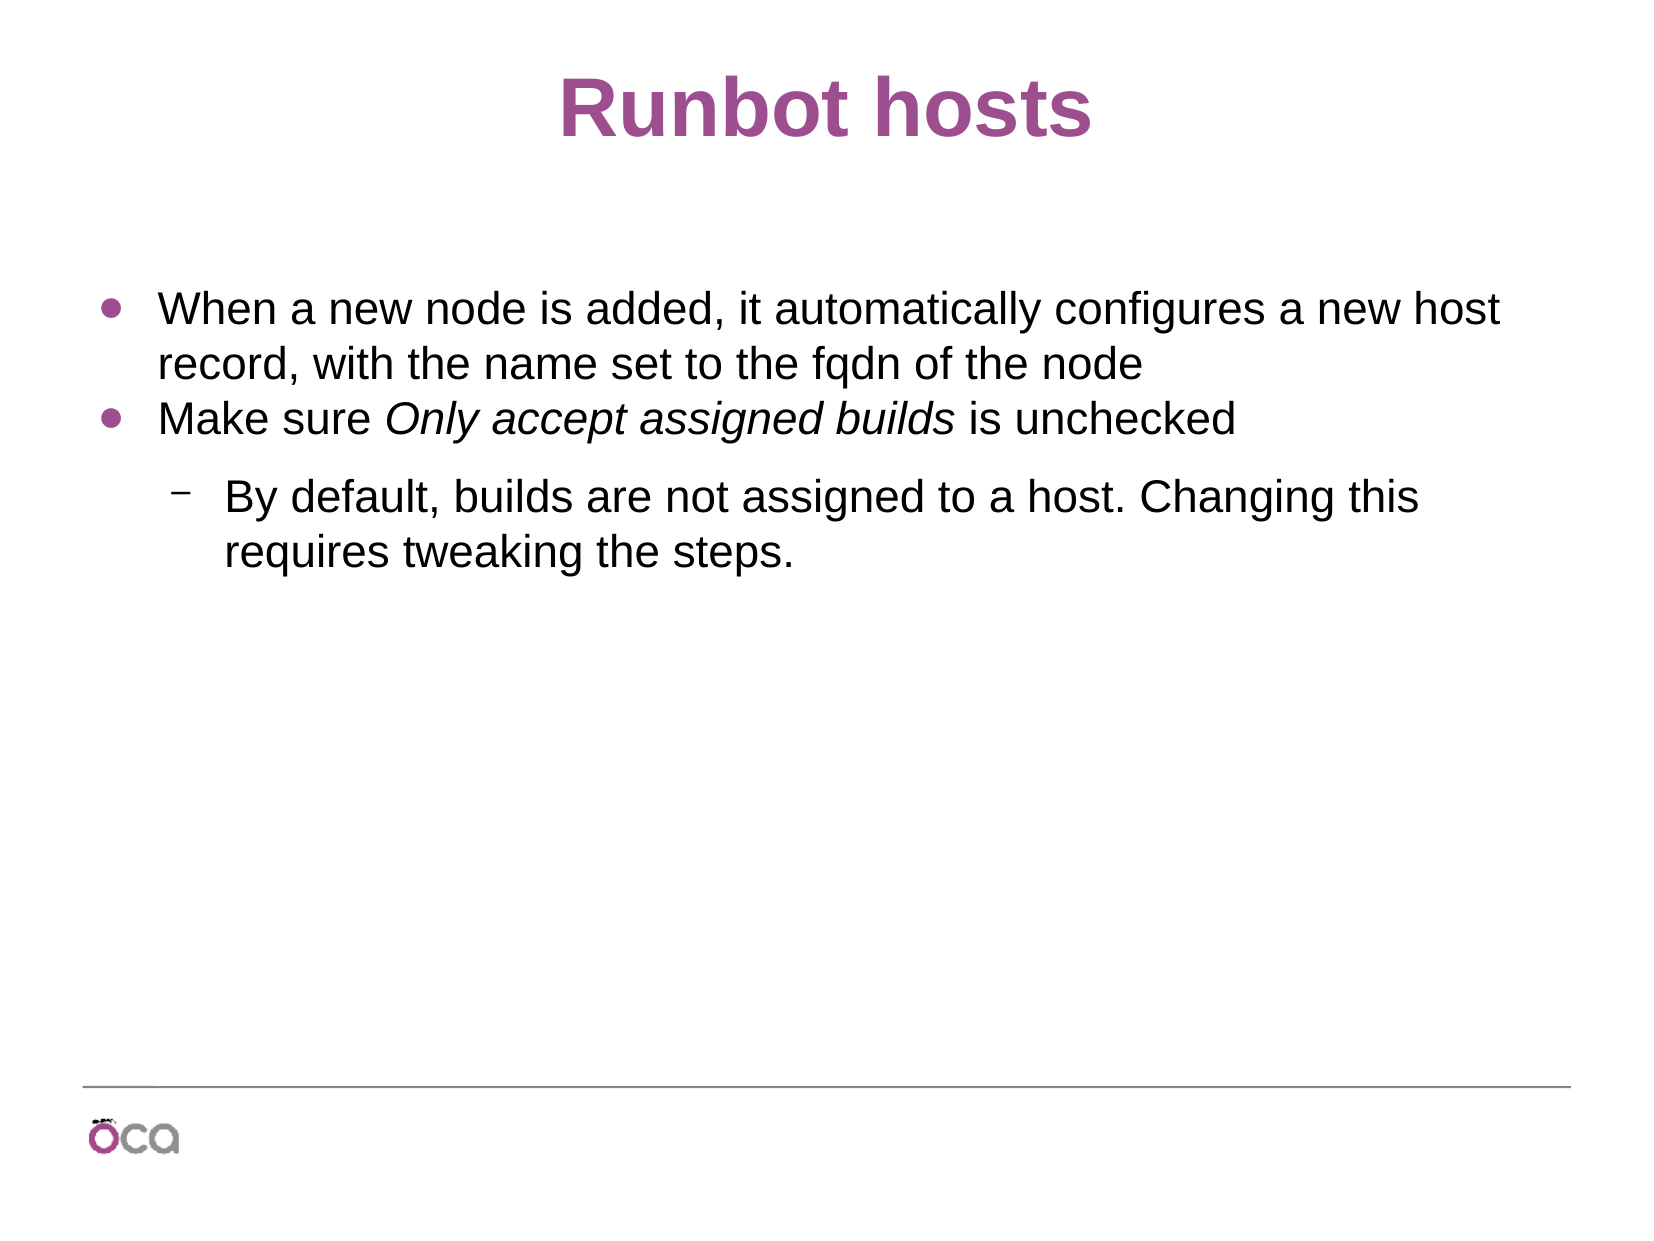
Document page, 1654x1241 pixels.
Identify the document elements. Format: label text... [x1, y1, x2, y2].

list When a new node is added, it automatically configures a new host record, with the name set to the fqdn of the node Make sure Only accept assigned builds is unchecked By default, builds are not assigned to a host. Changing this requires tweaking the steps. [82, 278, 1571, 998]
picture [82, 1089, 186, 1191]
title Runbot hosts [82, 0, 1571, 207]
